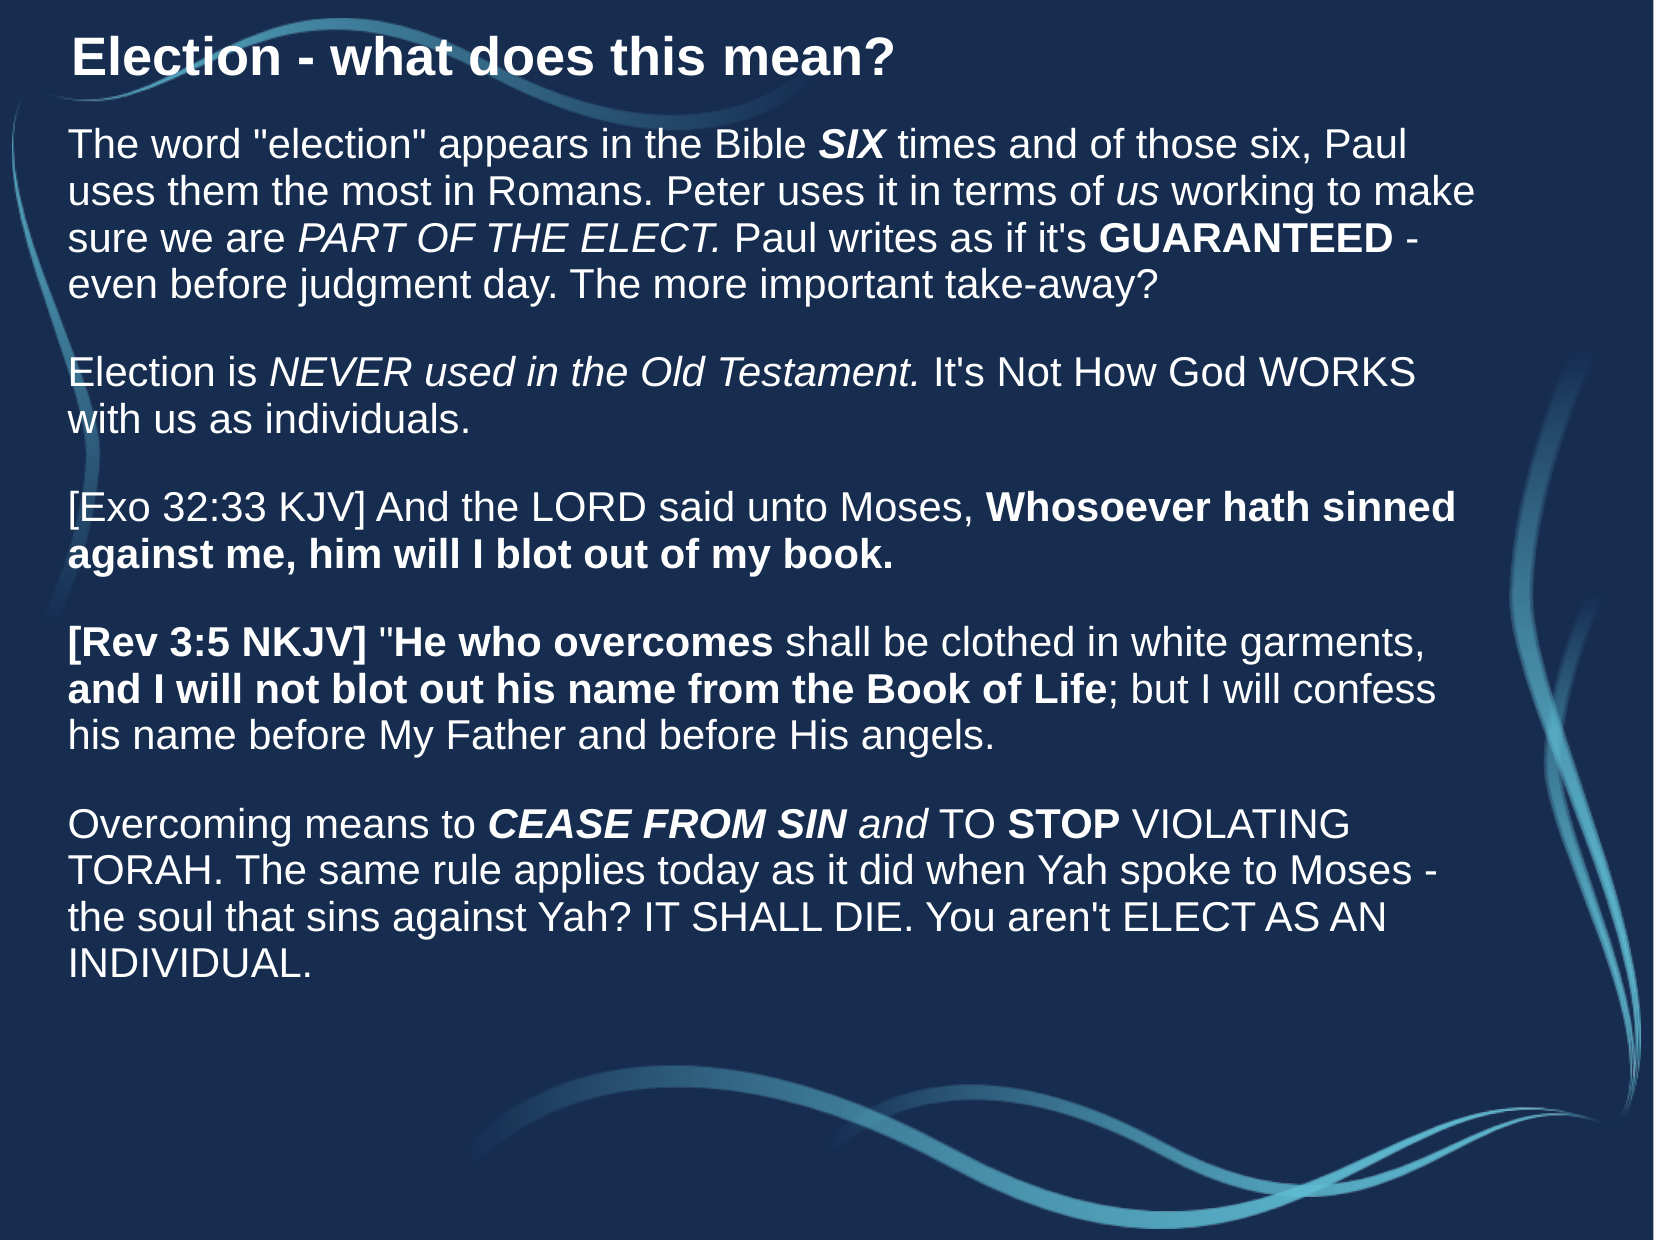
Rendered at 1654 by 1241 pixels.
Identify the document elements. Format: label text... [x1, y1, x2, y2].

picture [12, 18, 822, 625]
list The word "election" appears in the Bible SIX times and of those six, Paul uses them the most in Romans. Peter uses it in terms of us working to make sure we are PART OF THE ELECT. Paul writes as if it's GUARANTEED - even before judgment day. The more important take-away? Election is NEVER used in the Old Testament. It's Not How God WORKS with us as individuals. [Exo 32:33 KJV] And the LORD said unto Moses, Whosoever hath sinned against me, him will I blot out of my book. [Rev 3:5 NKJV] "He who overcomes shall be clothed in white garments, and I will not blot out his name from the Book of Life; but I will confess his name before My Father and before His angels. Overcoming means to CEASE FROM SIN and TO STOP VIOLATING TORAH. The same rule applies today as it did when Yah spoke to Moses - the soul that sins against Yah? IT SHALL DIE. You aren't ELECT AS AN INDIVIDUAL. [48, 113, 1492, 1099]
picture [460, 346, 1641, 1229]
title Election - what does this mean? [56, 18, 1545, 103]
